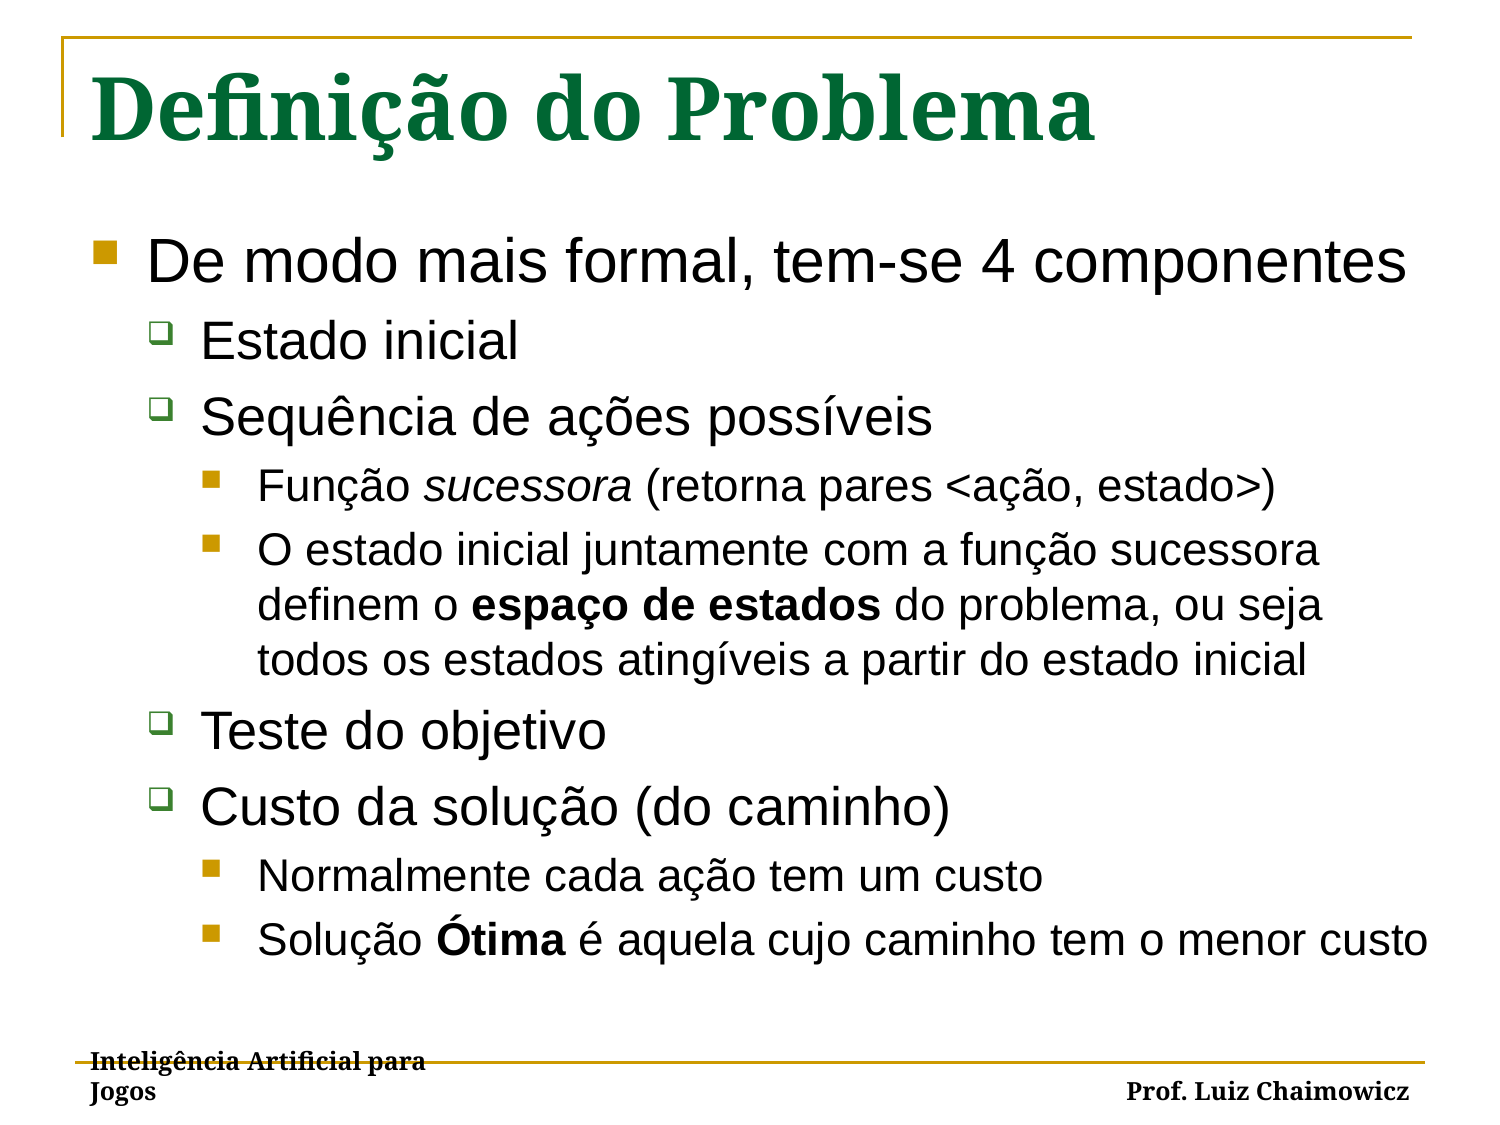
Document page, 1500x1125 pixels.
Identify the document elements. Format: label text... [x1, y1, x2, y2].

list De modo mais formal, tem-se 4 componentes Estado inicial Sequência de ações possíveis Função sucessora (retorna pares <ação, estado>) O estado inicial juntamente com a função sucessora definem o espaço de estados do problema, ou seja todos os estados atingíveis a partir do estado inicial Teste do objetivo Custo da solução (do caminho) Normalmente cada ação tem um custo Solução Ótima é aquela cujo caminho tem o menor custo [75, 212, 1448, 1038]
title Definição do Problema [75, 45, 1425, 188]
footer Inteligência Artificial para Jogos [75, 1074, 500, 1113]
